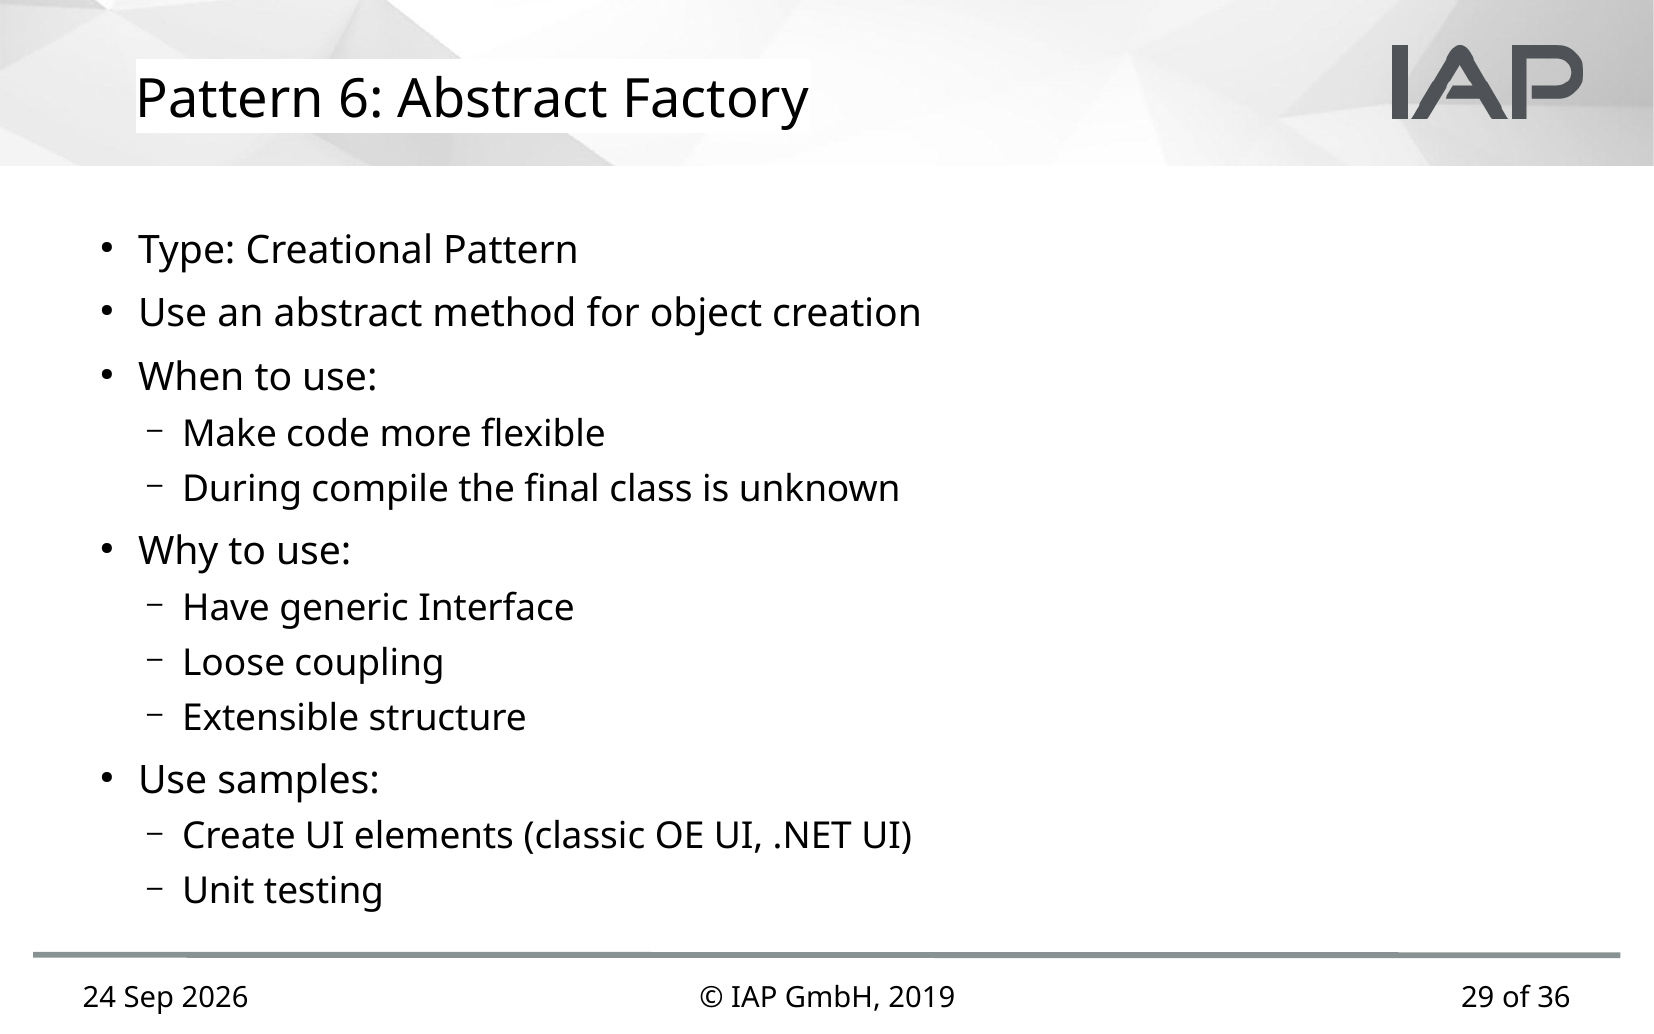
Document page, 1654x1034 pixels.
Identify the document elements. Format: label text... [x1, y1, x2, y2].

title Pattern 6: Abstract Factory [135, 41, 1264, 152]
list Type: Creational Pattern Use an abstract method for object creation When to use: Make code more flexible During compile the final class is unknown Why to use: Have generic Interface Loose coupling Extensible structure Use samples: Create UI elements (classic OE UI, .NET UI) Unit testing [82, 221, 1571, 916]
picture [0, 0, 1654, 166]
